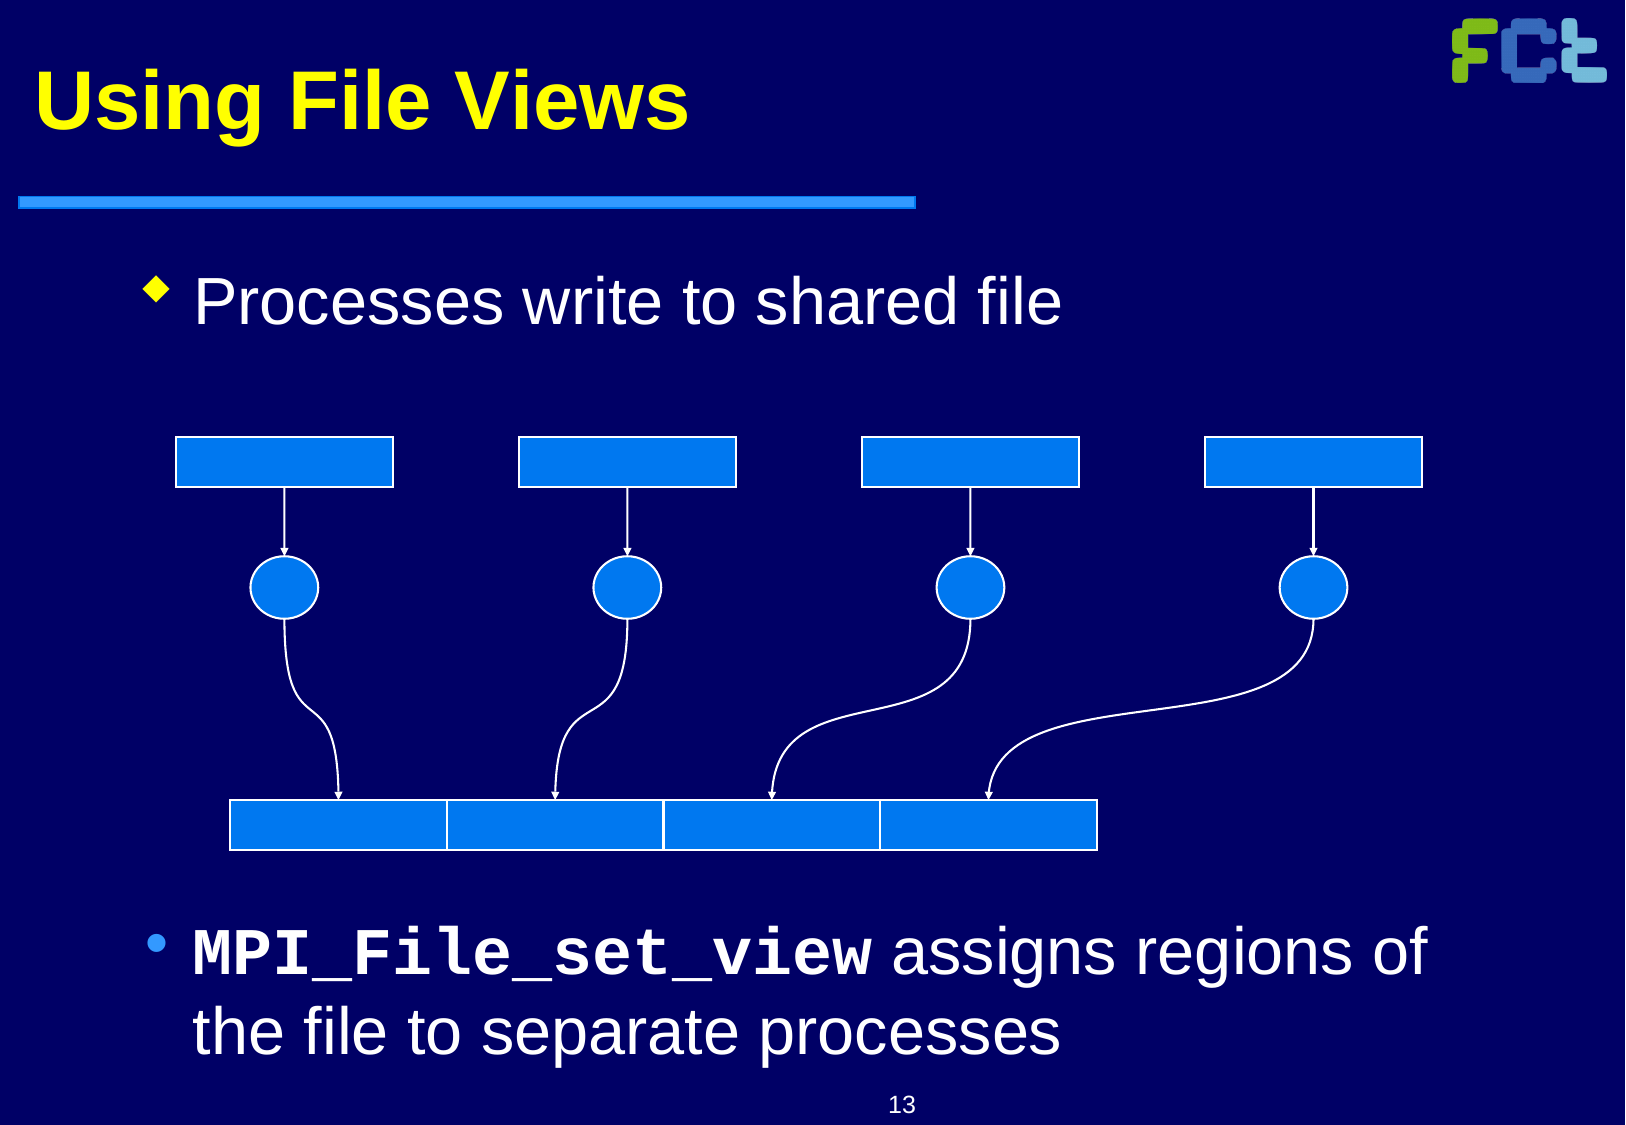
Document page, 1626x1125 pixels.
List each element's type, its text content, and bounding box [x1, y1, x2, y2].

text_box [230, 800, 1097, 850]
text_box [1279, 556, 1348, 619]
title Using File Views [19, 7, 1606, 185]
text_box [250, 556, 319, 619]
text_box [936, 556, 1005, 619]
text_box [518, 437, 736, 488]
text_box [862, 437, 1079, 488]
text_box [1205, 437, 1422, 488]
text_box <number> [428, 1080, 1376, 1116]
text_box MPI_File_set_view assigns regions of the file to separate processes [121, 900, 1504, 1038]
list Processes write to shared file [121, 249, 1504, 388]
text_box [175, 437, 393, 488]
text_box [593, 556, 662, 619]
